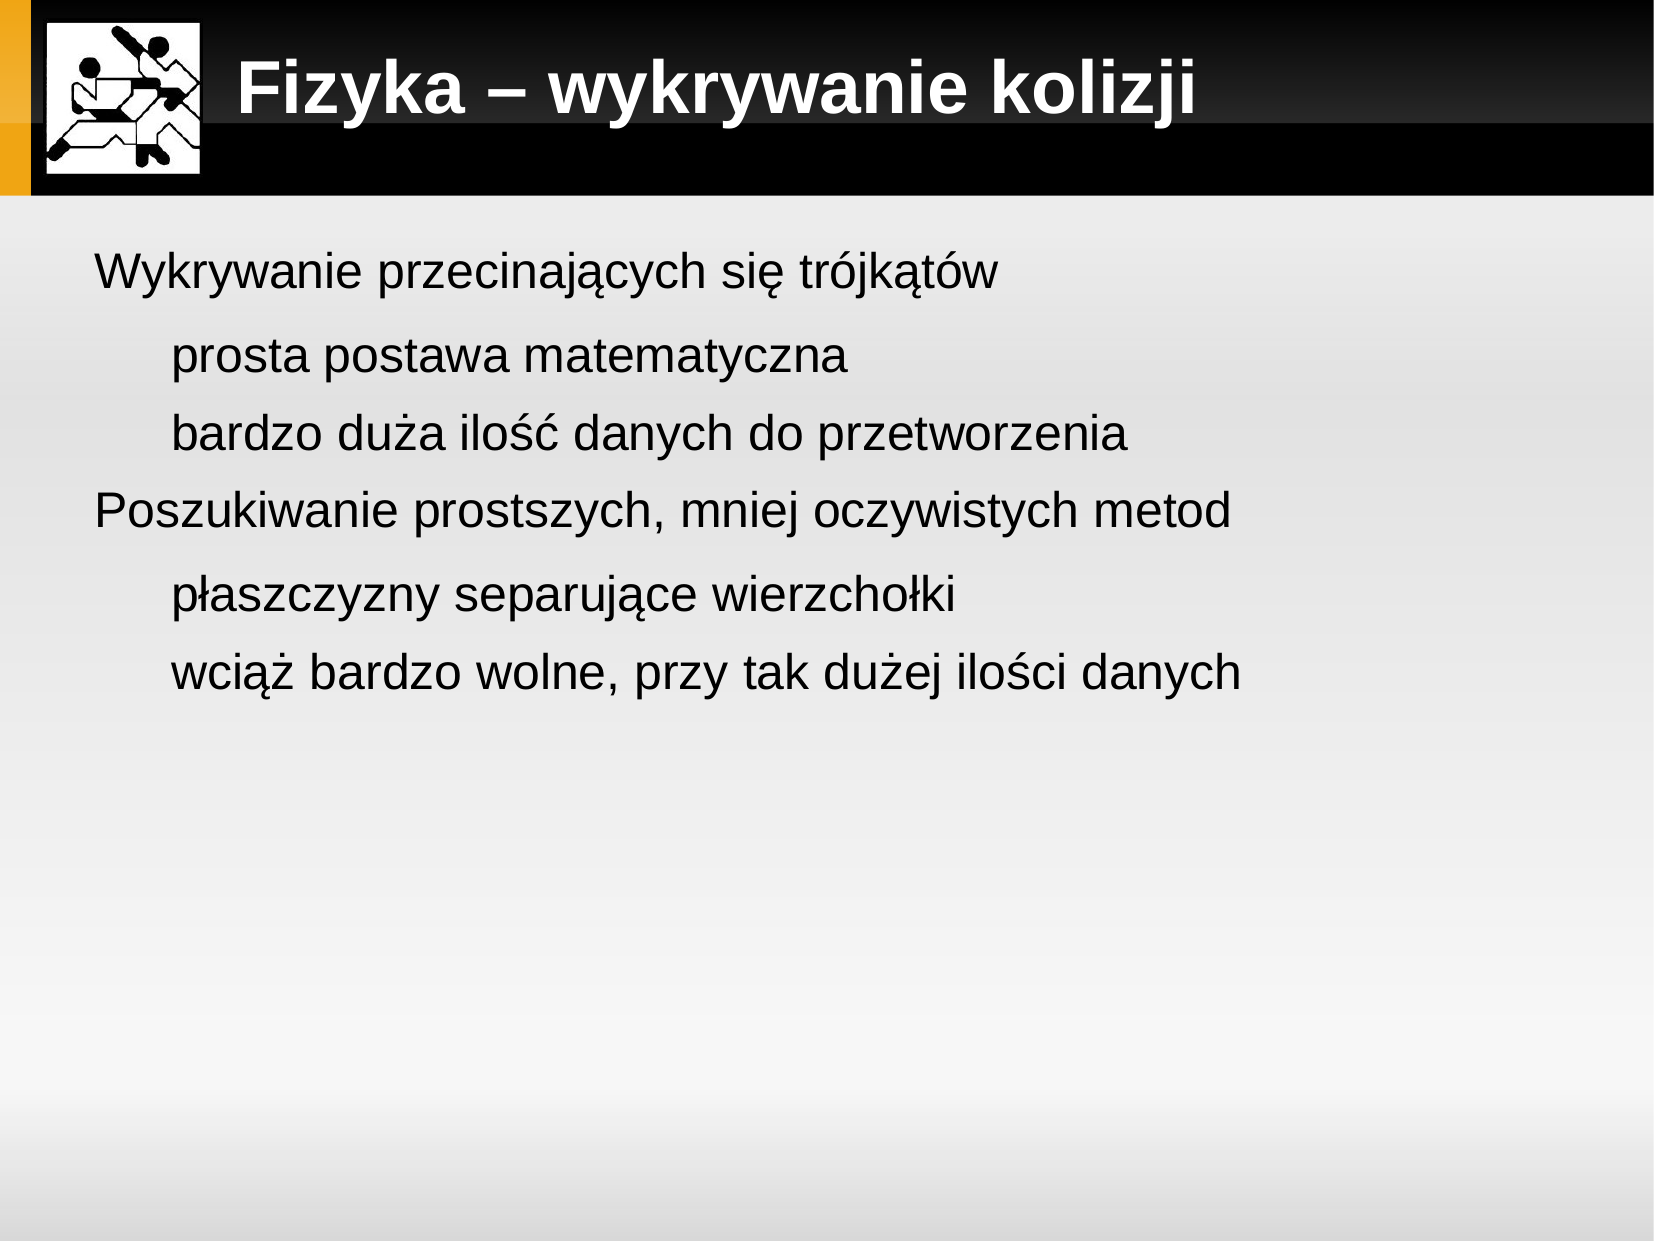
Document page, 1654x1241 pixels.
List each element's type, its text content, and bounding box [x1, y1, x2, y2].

text_box Fizyka – wykrywanie kolizji [236, 48, 1595, 130]
text_box Wykrywanie przecinających się trójkątów prosta postawa matematyczna bardzo duża ilość danych do przetworzenia Poszukiwanie prostszych, mniej oczywistych metod płaszczyzny separujące wierzchołki wciąż bardzo wolne, przy tak dużej ilości danych [76, 245, 1565, 701]
picture [0, 0, 1654, 1241]
